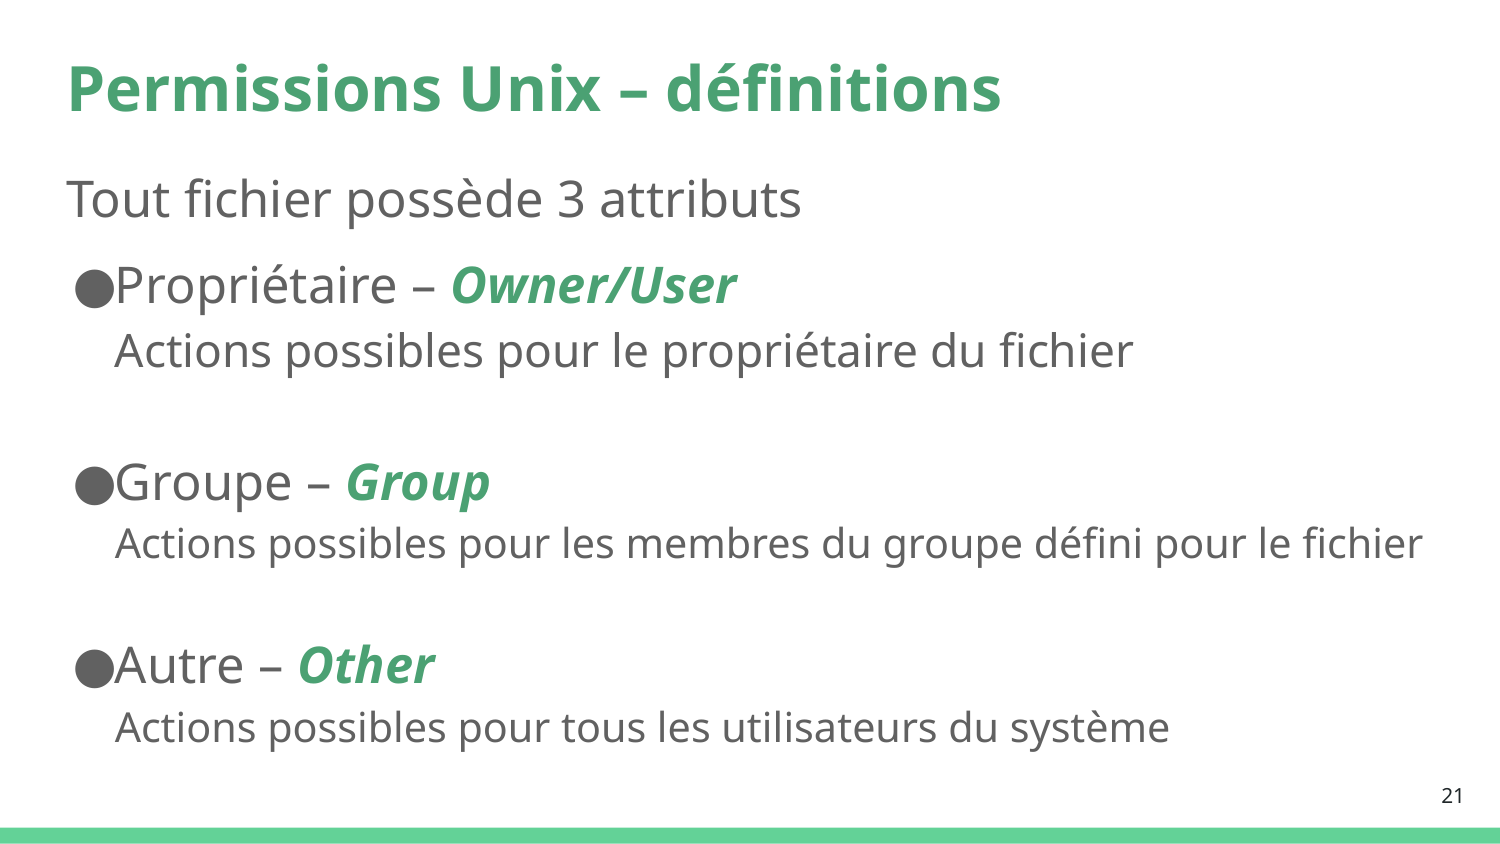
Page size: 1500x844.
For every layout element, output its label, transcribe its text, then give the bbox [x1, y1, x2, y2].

list Tout fichier possède 3 attributs Propriétaire – Owner/User Actions possibles pour le propriétaire du fichier Groupe – Group Actions possibles pour les membres du groupe défini pour le fichier Autre – Other Actions possibles pour tous les utilisateurs du système [51, 142, 1449, 816]
slide_number <numéro> [1389, 764, 1480, 830]
title Permissions Unix – définitions [51, 23, 1449, 117]
